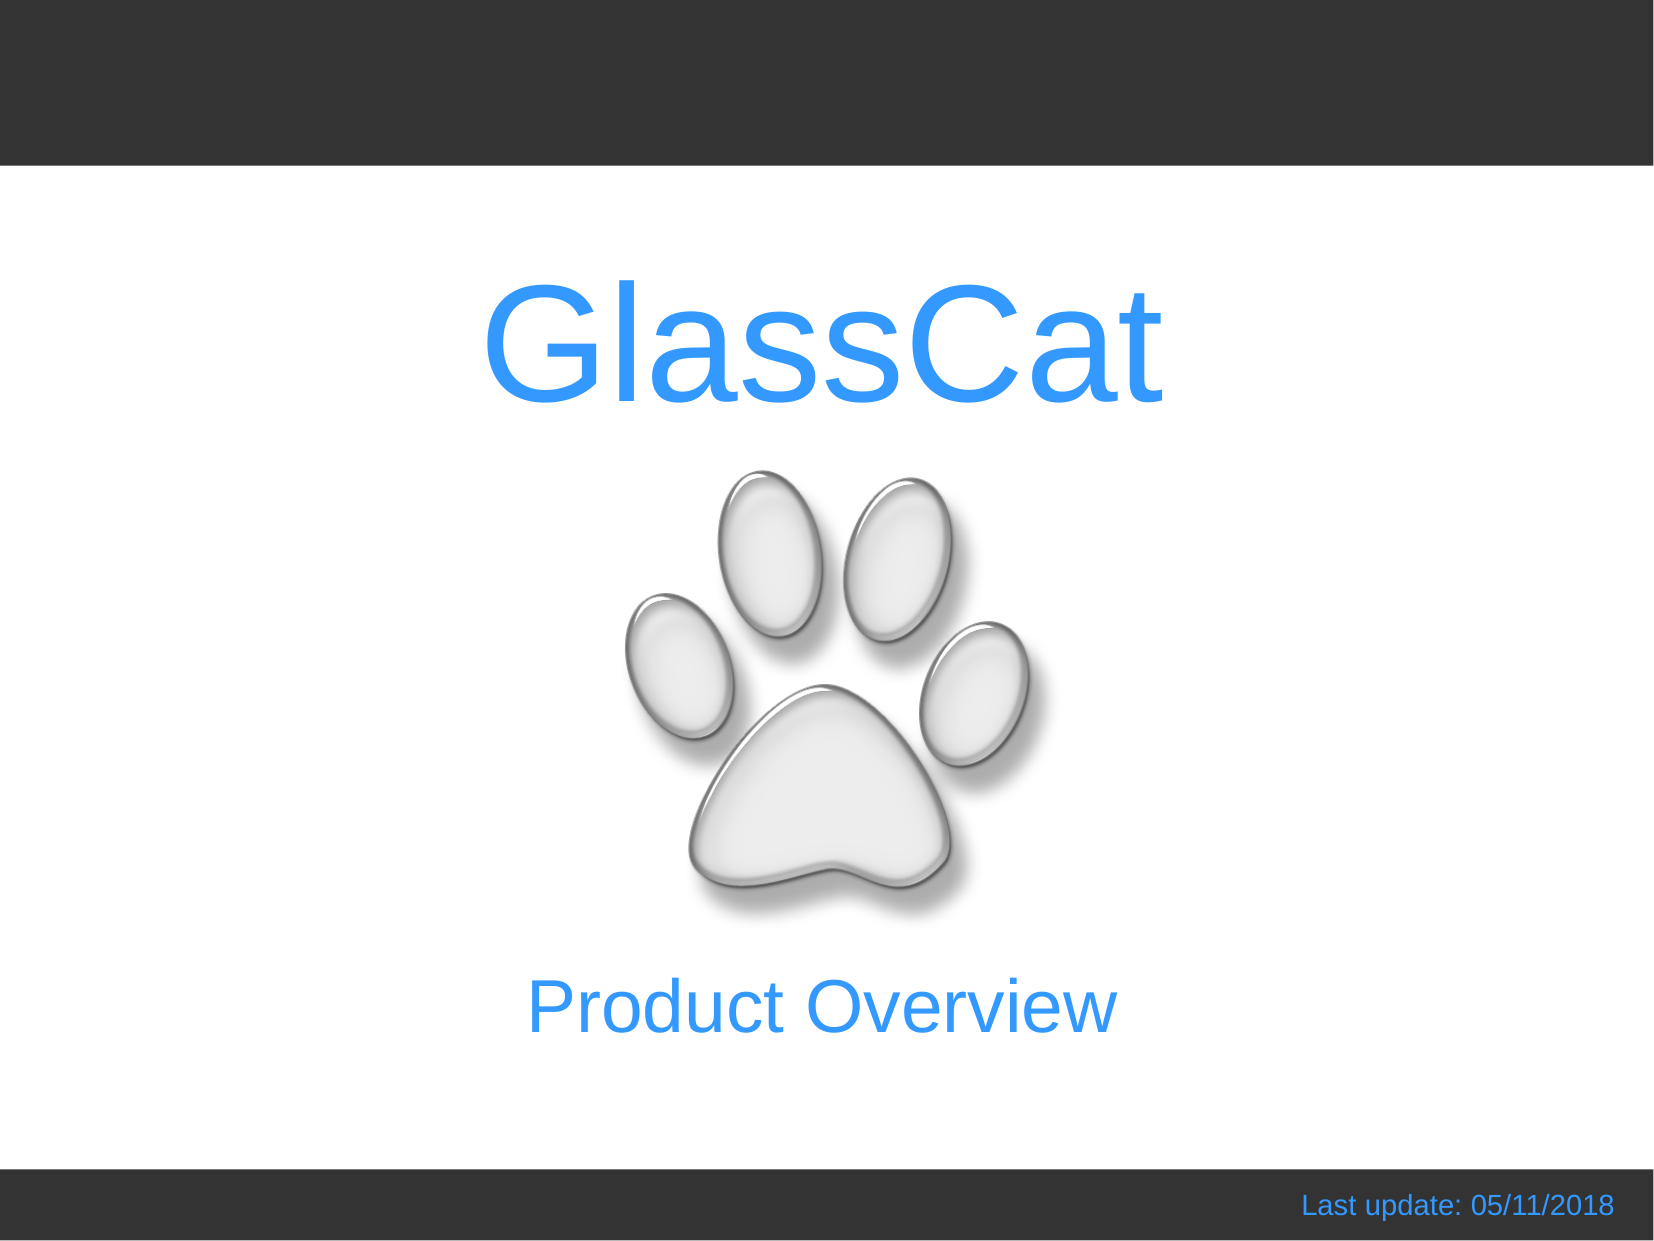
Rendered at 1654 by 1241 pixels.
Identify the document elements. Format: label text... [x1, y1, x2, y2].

text_box [0, 0, 1654, 166]
text_box GlassCat [120, 243, 1524, 491]
text_box Product Overview [120, 957, 1524, 1087]
picture [564, 414, 1094, 944]
text_box [0, 1169, 1654, 1241]
text_box Last update: 05/11/2018 [744, 1181, 1630, 1229]
